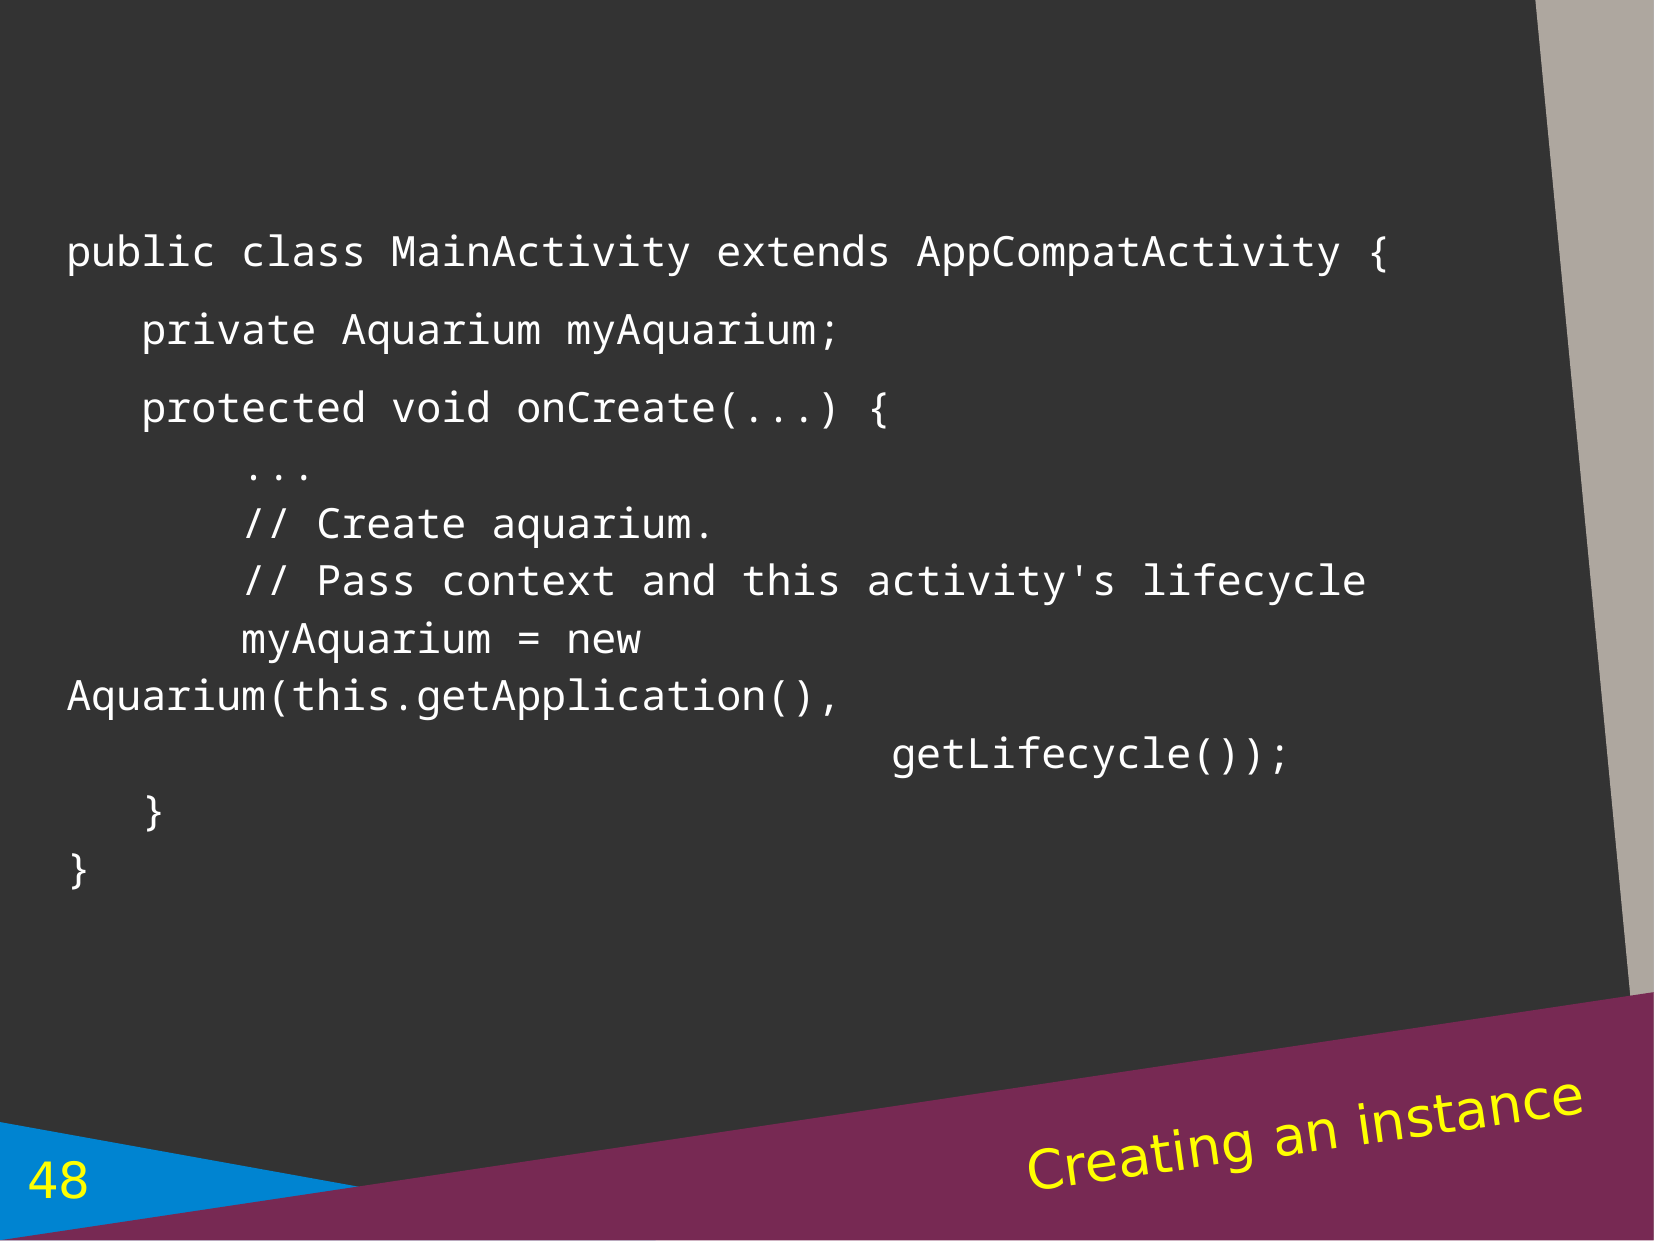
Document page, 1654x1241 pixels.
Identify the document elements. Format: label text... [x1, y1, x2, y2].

list public class MainActivity extends AppCompatActivity { private Aquarium myAquarium; protected void onCreate(...) { ... // Create aquarium. // Pass context and this activity's lifecycle myAquarium = new Aquarium(this.getApplication(), getLifecycle()); } } [51, 202, 1449, 768]
title Creating an instance [956, 995, 1654, 1241]
